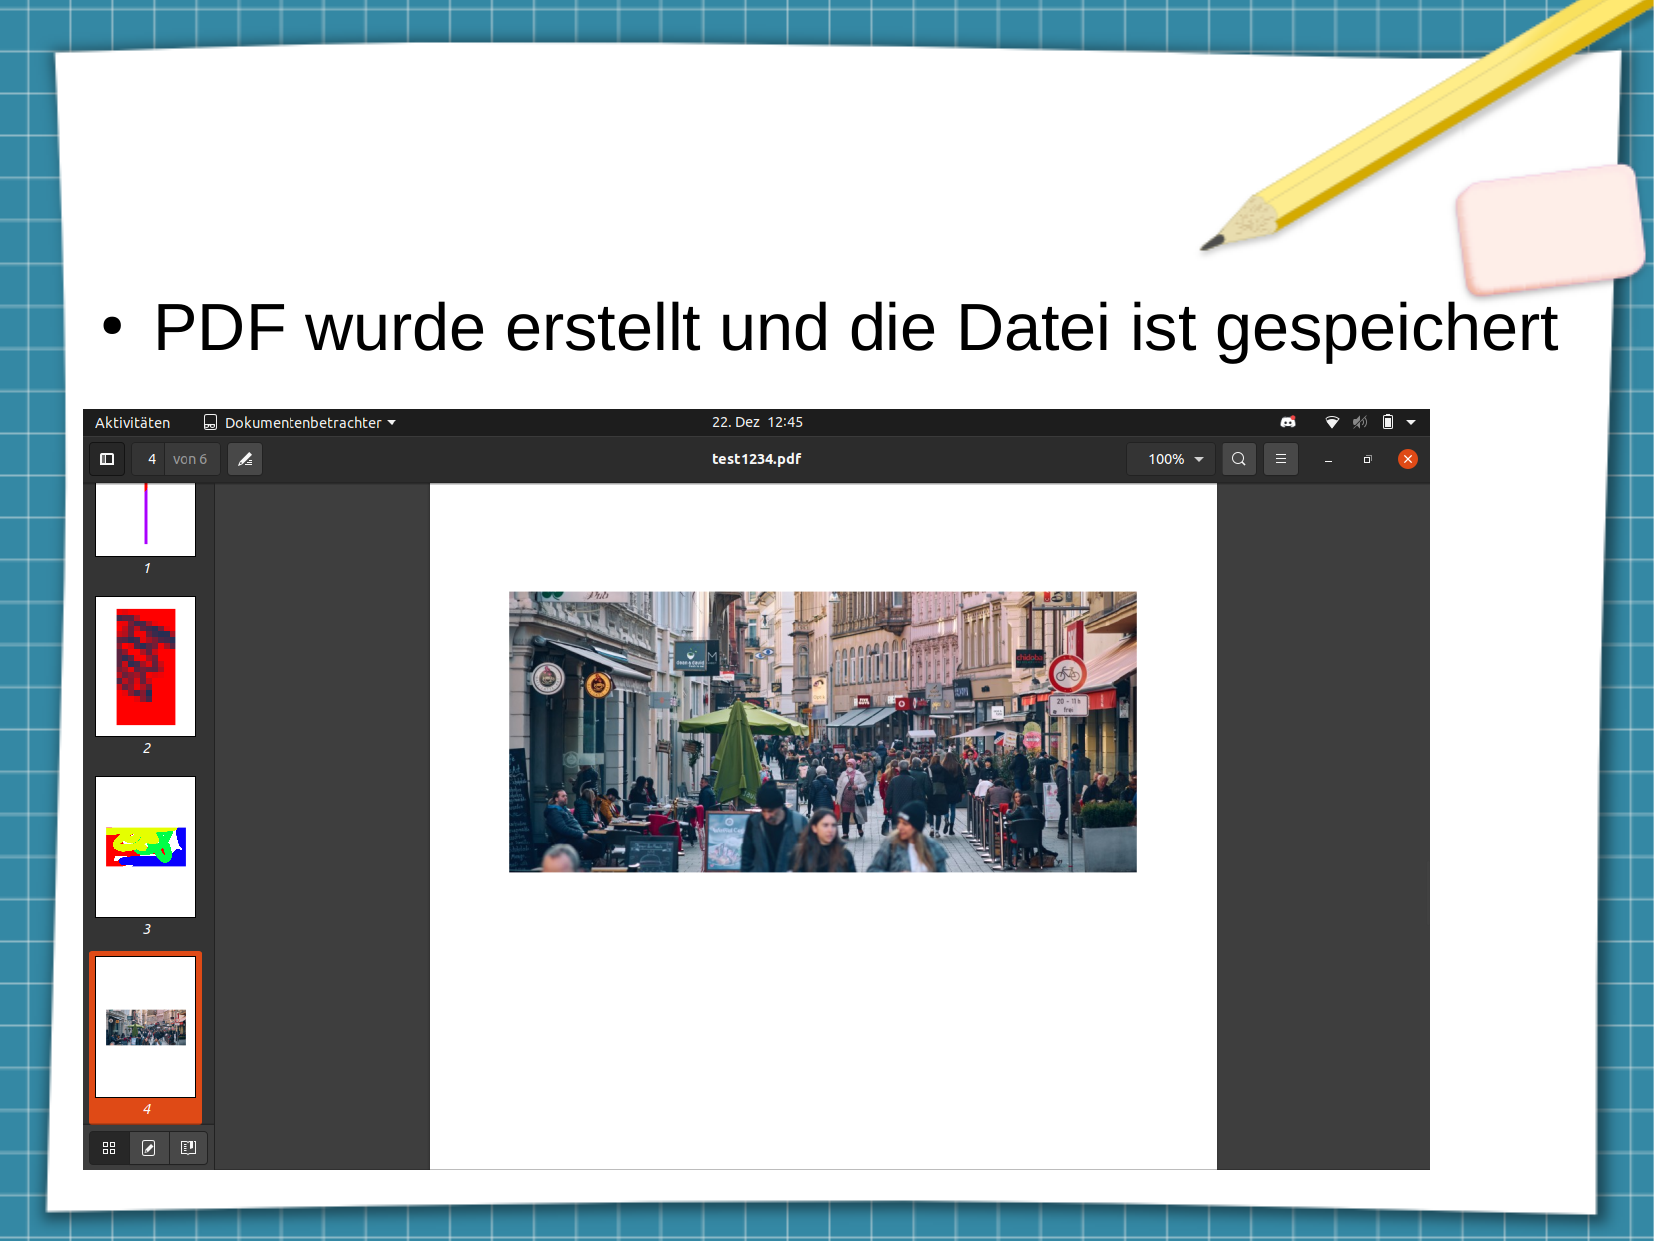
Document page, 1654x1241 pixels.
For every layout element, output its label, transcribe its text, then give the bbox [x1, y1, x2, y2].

list PDF wurde erstellt und die Datei ist gespeichert [82, 290, 1571, 1010]
picture [0, 0, 1654, 1241]
